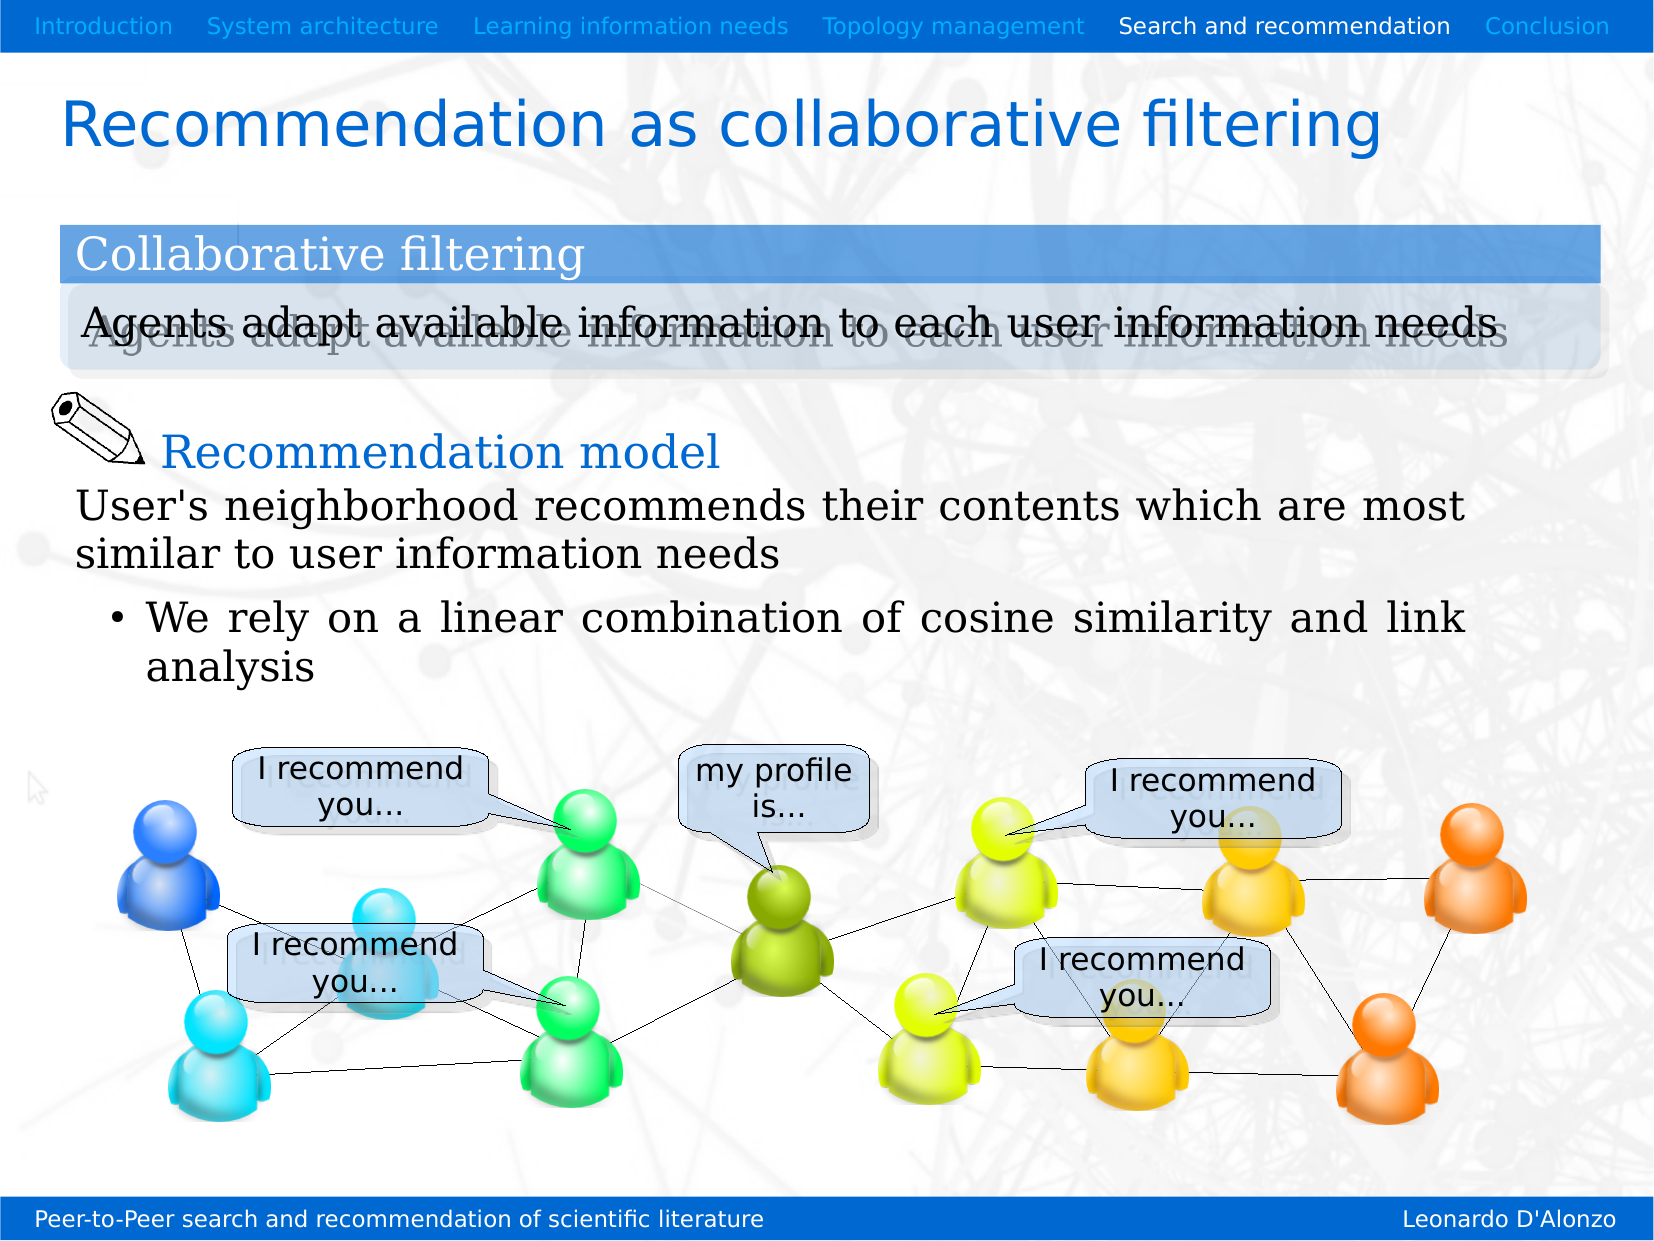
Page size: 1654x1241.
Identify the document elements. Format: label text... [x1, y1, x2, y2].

text_box System architecture [192, 6, 455, 48]
text_box Search and recommendation [1103, 6, 1467, 48]
text_box Collaborative filtering [60, 224, 1601, 284]
text_box I recommend you... [934, 937, 1271, 1018]
text_box Topology management [807, 6, 1100, 48]
text_box Recommendation model [145, 418, 1060, 474]
text_box User's neighborhood recommends their contents which are most similar to user information needs We rely on a linear combination of cosine similarity and link analysis [60, 474, 1600, 699]
text_box Peer-to-Peer search and recommendation of scientific literature [19, 1198, 898, 1241]
text_box Learning information needs [458, 6, 804, 48]
text_box Introduction [19, 6, 189, 48]
picture [0, 53, 1654, 1196]
text_box I recommend you... [1005, 758, 1342, 839]
text_box Agents adapt available information to each user information needs [60, 284, 1601, 370]
text_box I recommend you... [232, 747, 571, 830]
text_box I recommend you... [227, 923, 566, 1006]
text_box [0, 1196, 1654, 1241]
text_box Conclusion [1470, 6, 1626, 48]
text_box [0, 0, 1654, 53]
title Recommendation as collaborative filtering [60, 75, 1549, 175]
text_box my profile is... [678, 744, 870, 873]
text_box Leonardo D'Alonzo [1387, 1198, 1647, 1241]
